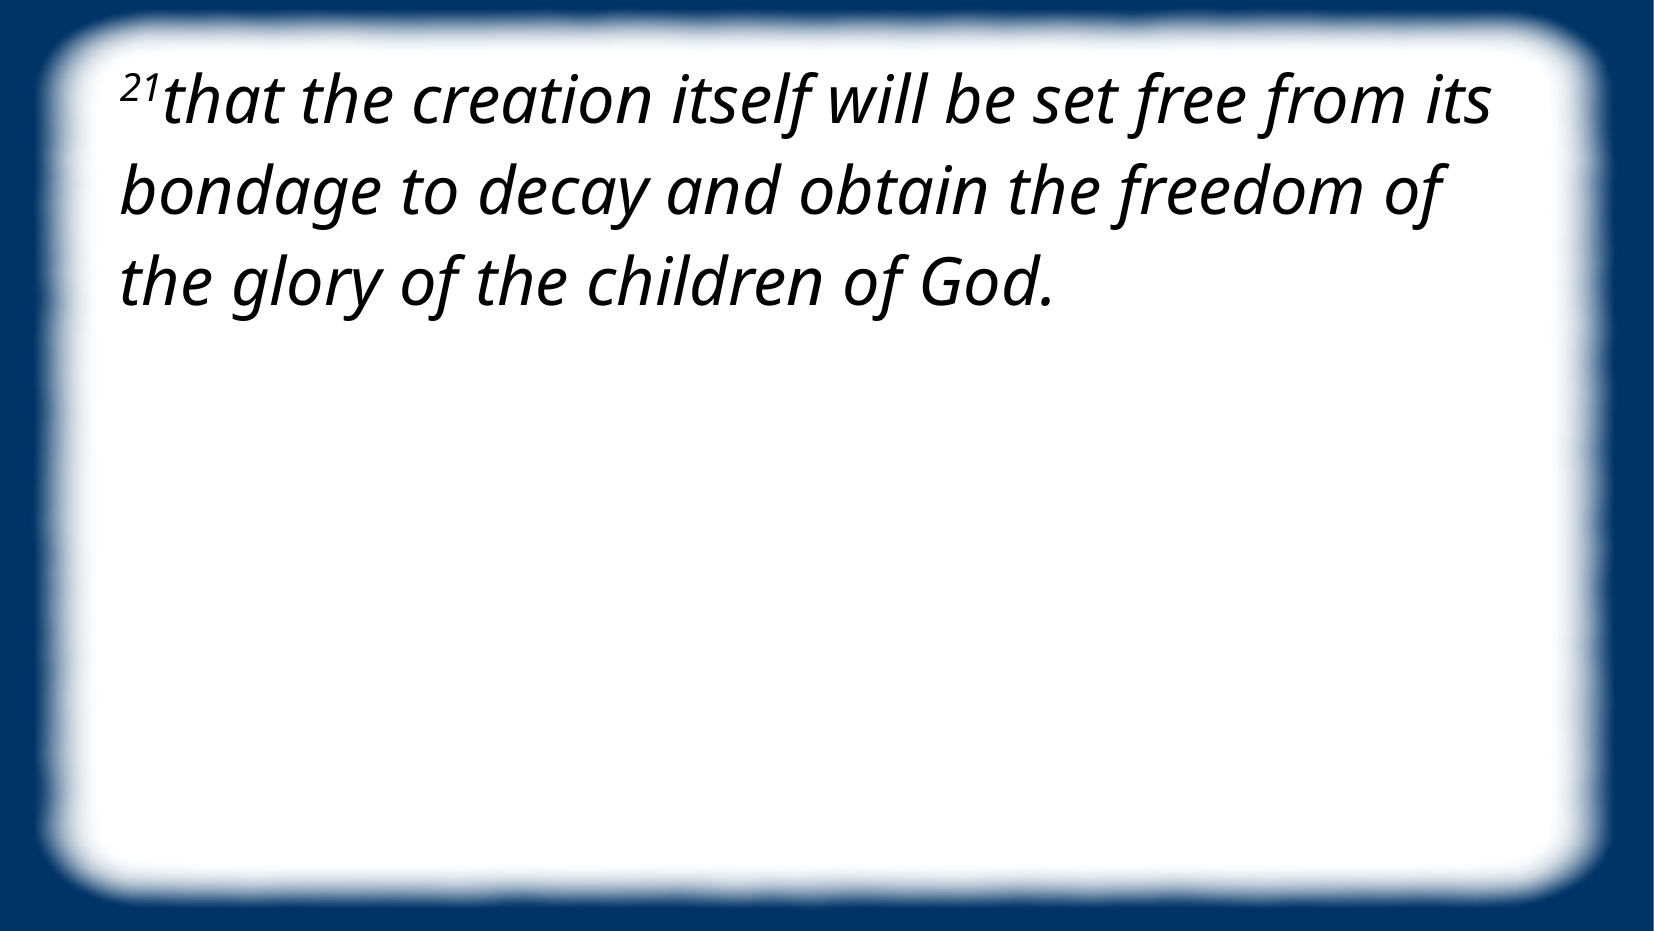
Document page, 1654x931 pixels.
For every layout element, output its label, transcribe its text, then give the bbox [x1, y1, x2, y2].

picture [0, 0, 1654, 931]
text_box 21that the creation itself will be set free from its bondage to decay and obtain the freedom of the glory of the children of God. [105, 45, 1546, 327]
